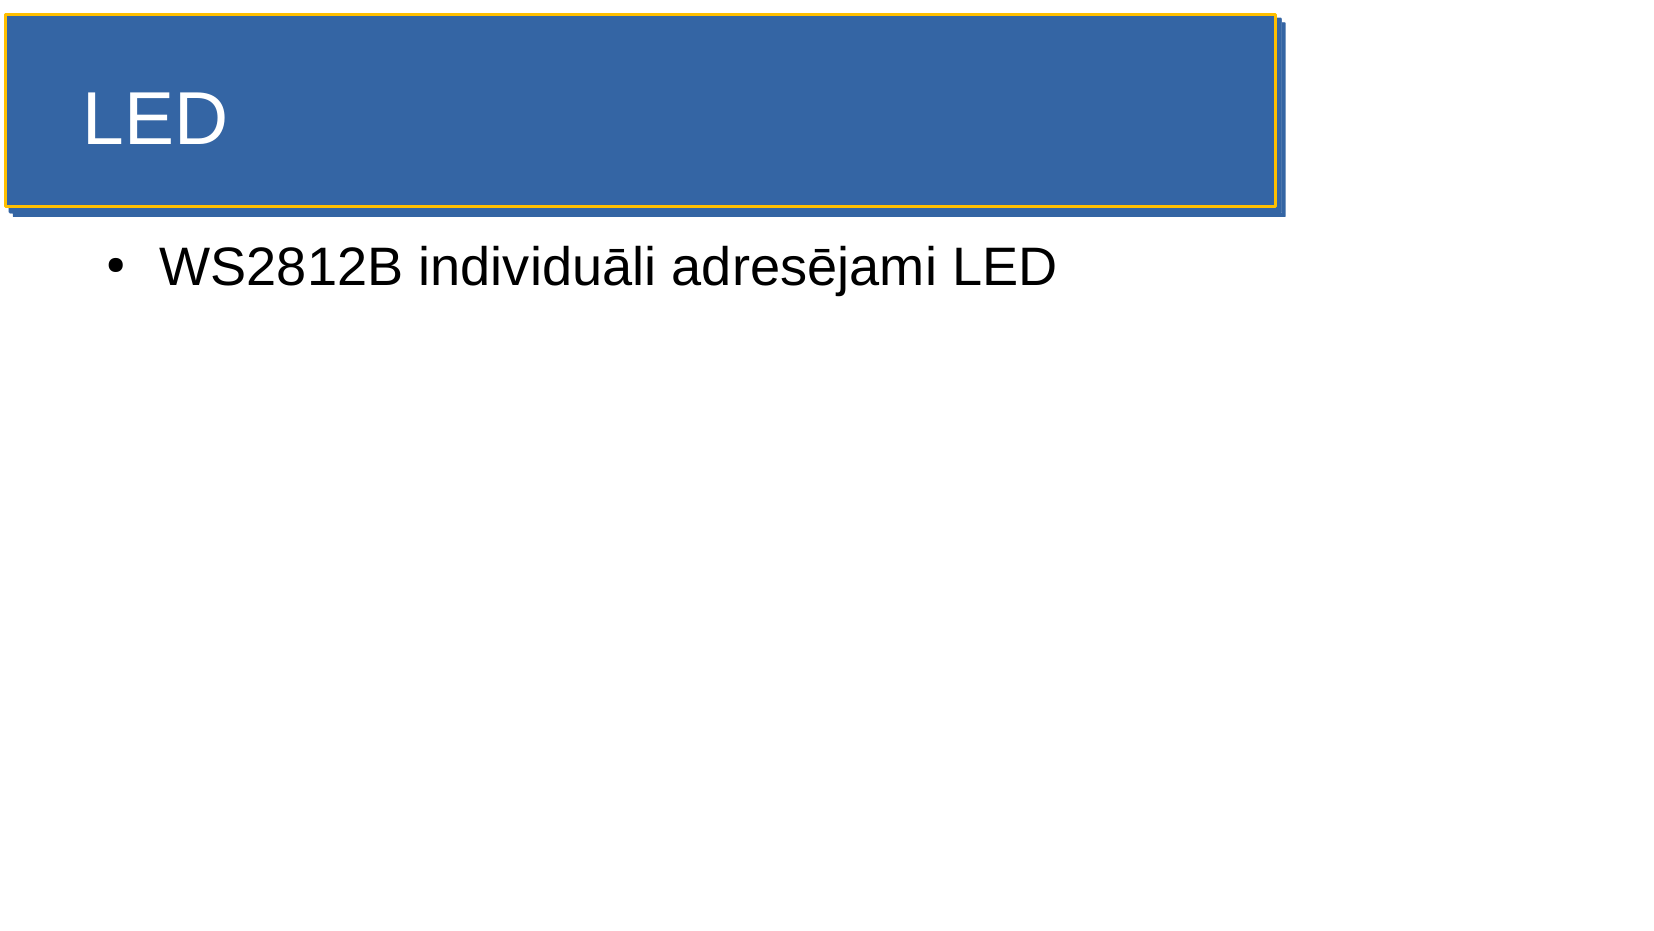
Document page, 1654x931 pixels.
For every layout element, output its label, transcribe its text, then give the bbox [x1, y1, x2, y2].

list WS2812B individuāli adresējami LED [88, 236, 1565, 798]
title LED [82, 44, 1235, 192]
